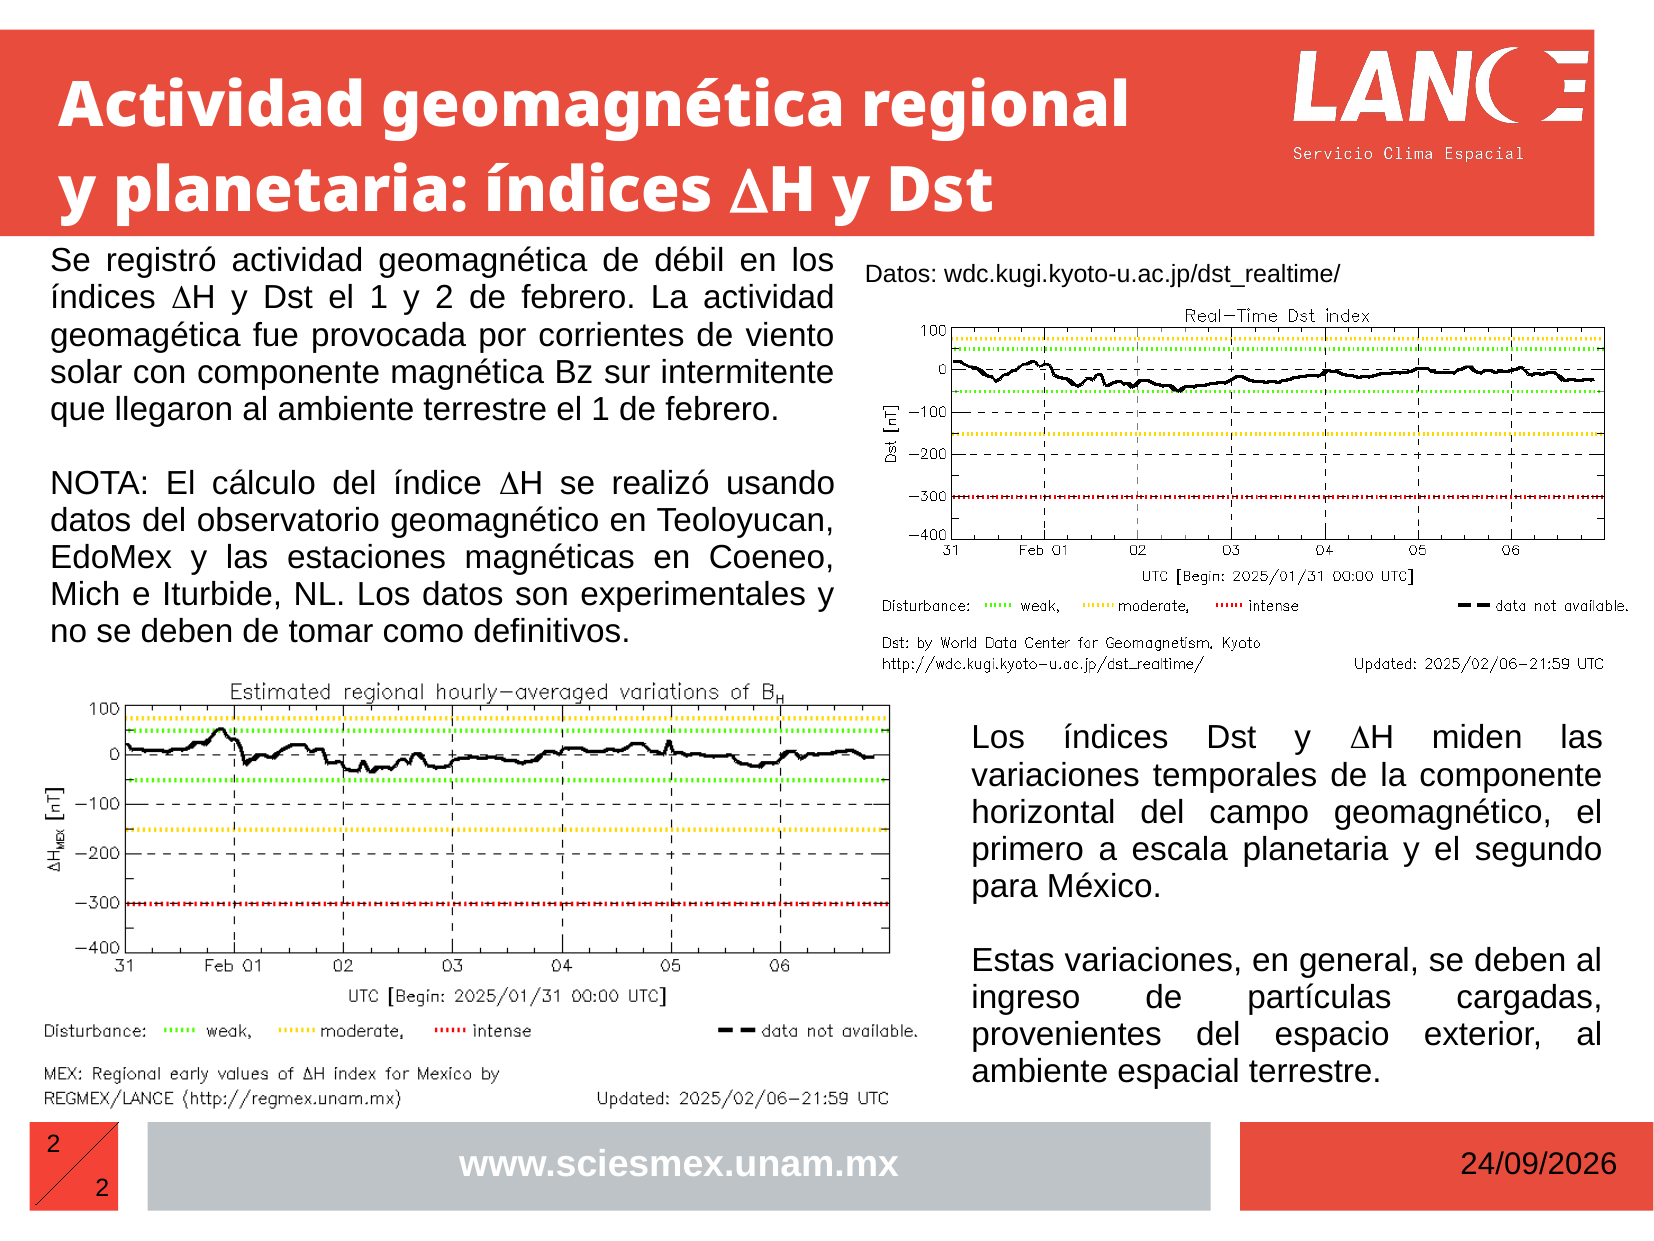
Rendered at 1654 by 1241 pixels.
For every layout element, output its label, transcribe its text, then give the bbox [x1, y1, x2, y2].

picture [35, 289, 1642, 1111]
text_box 06/02/2025 [1424, 1122, 1654, 1205]
text_box <número> [31, 1122, 176, 1170]
title Actividad geomagnética regional y planetaria: índices DH y Dst [59, 59, 1312, 207]
text_box 2 [35, 1151, 125, 1209]
text_box Los índices Dst y DH miden las variaciones temporales de la componente horizontal del campo geomagnético, el primero a escala planetaria y el segundo para México. Estas variaciones, en general, se deben al ingreso de partículas cargadas, provenientes del espacio exterior, al ambiente espacial terrestre. [956, 711, 1619, 1097]
picture [1293, 47, 1589, 162]
text_box Se registró actividad geomagnética de débil en los índices DH y Dst el 1 y 2 de febrero. La actividad geomagética fue provocada por corrientes de viento solar con componente magnética Bz sur intermitente que llegaron al ambiente terrestre el 1 de febrero. NOTA: El cálculo del índice DH se realizó usando datos del observatorio geomagnético en Teoloyucan, EdoMex y las estaciones magnéticas en Coeneo, Mich e Iturbide, NL. Los datos son experimentales y no se deben de tomar como definitivos. [35, 234, 851, 765]
text_box www.sciesmex.unam.mx [153, 1122, 1205, 1205]
text_box Datos: wdc.kugi.kyoto-u.ac.jp/dst_realtime/ [851, 252, 1371, 296]
